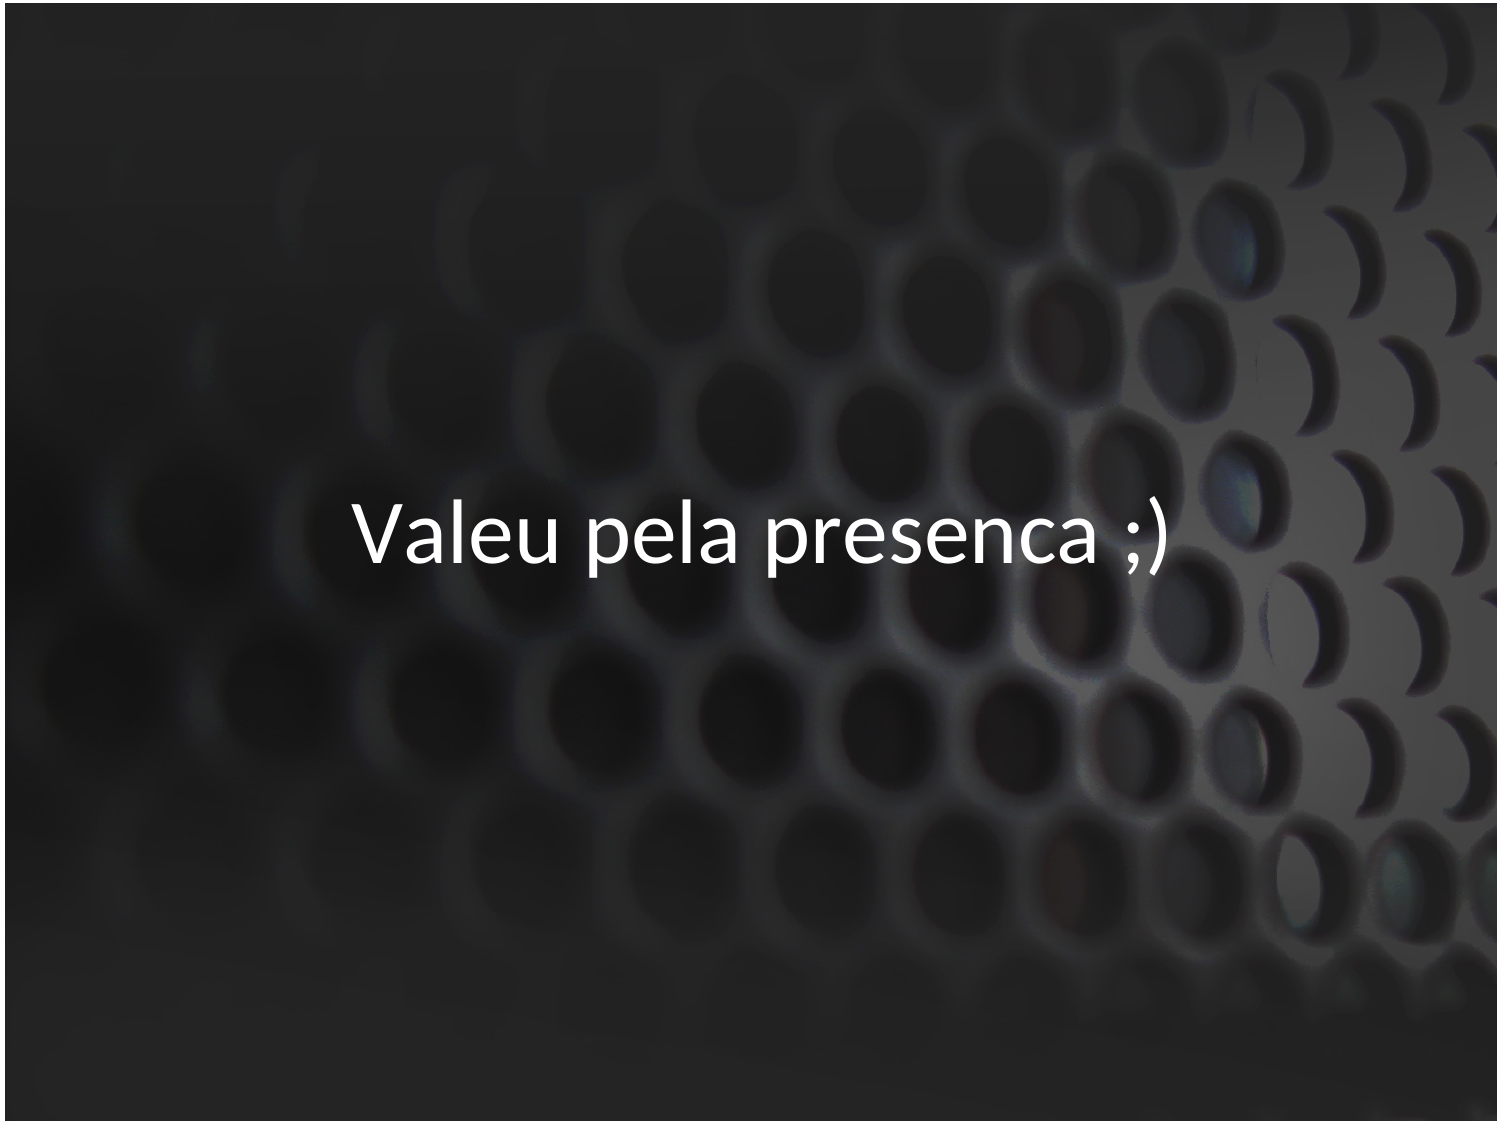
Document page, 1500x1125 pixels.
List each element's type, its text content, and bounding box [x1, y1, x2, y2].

title Valeu pela presenca ;) [88, 446, 1439, 635]
picture [0, 0, 1500, 1125]
